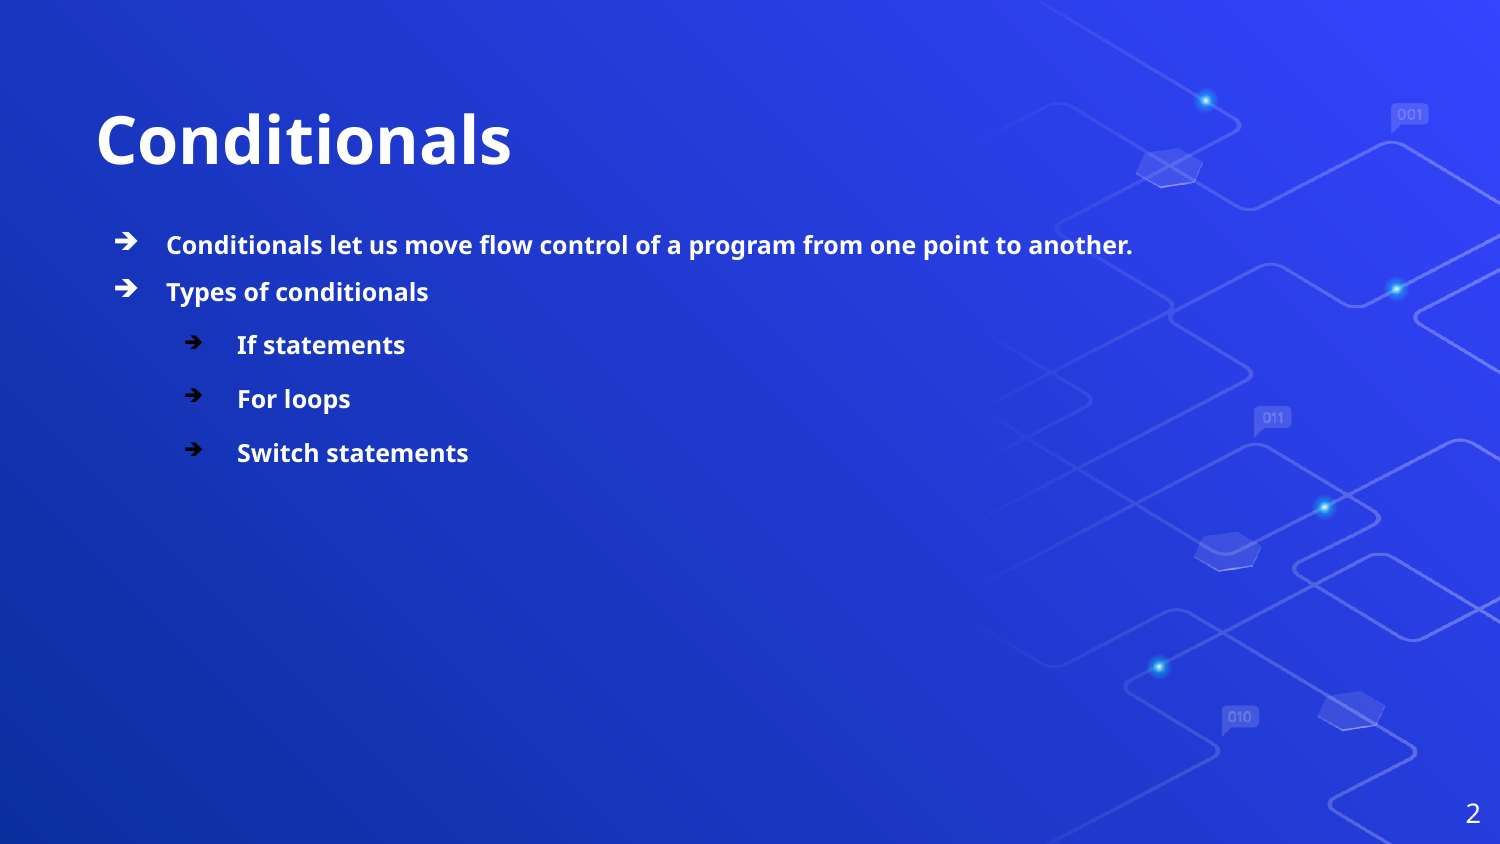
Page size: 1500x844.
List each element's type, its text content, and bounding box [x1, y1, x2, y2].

text_box Conditionals let us move flow control of a program from one point to another. Types of conditionals If statements For loops Switch statements [95, 225, 1365, 743]
text_box <number> [1391, 782, 1482, 844]
picture [0, 0, 1500, 844]
text_box Conditionals [95, 36, 1082, 178]
